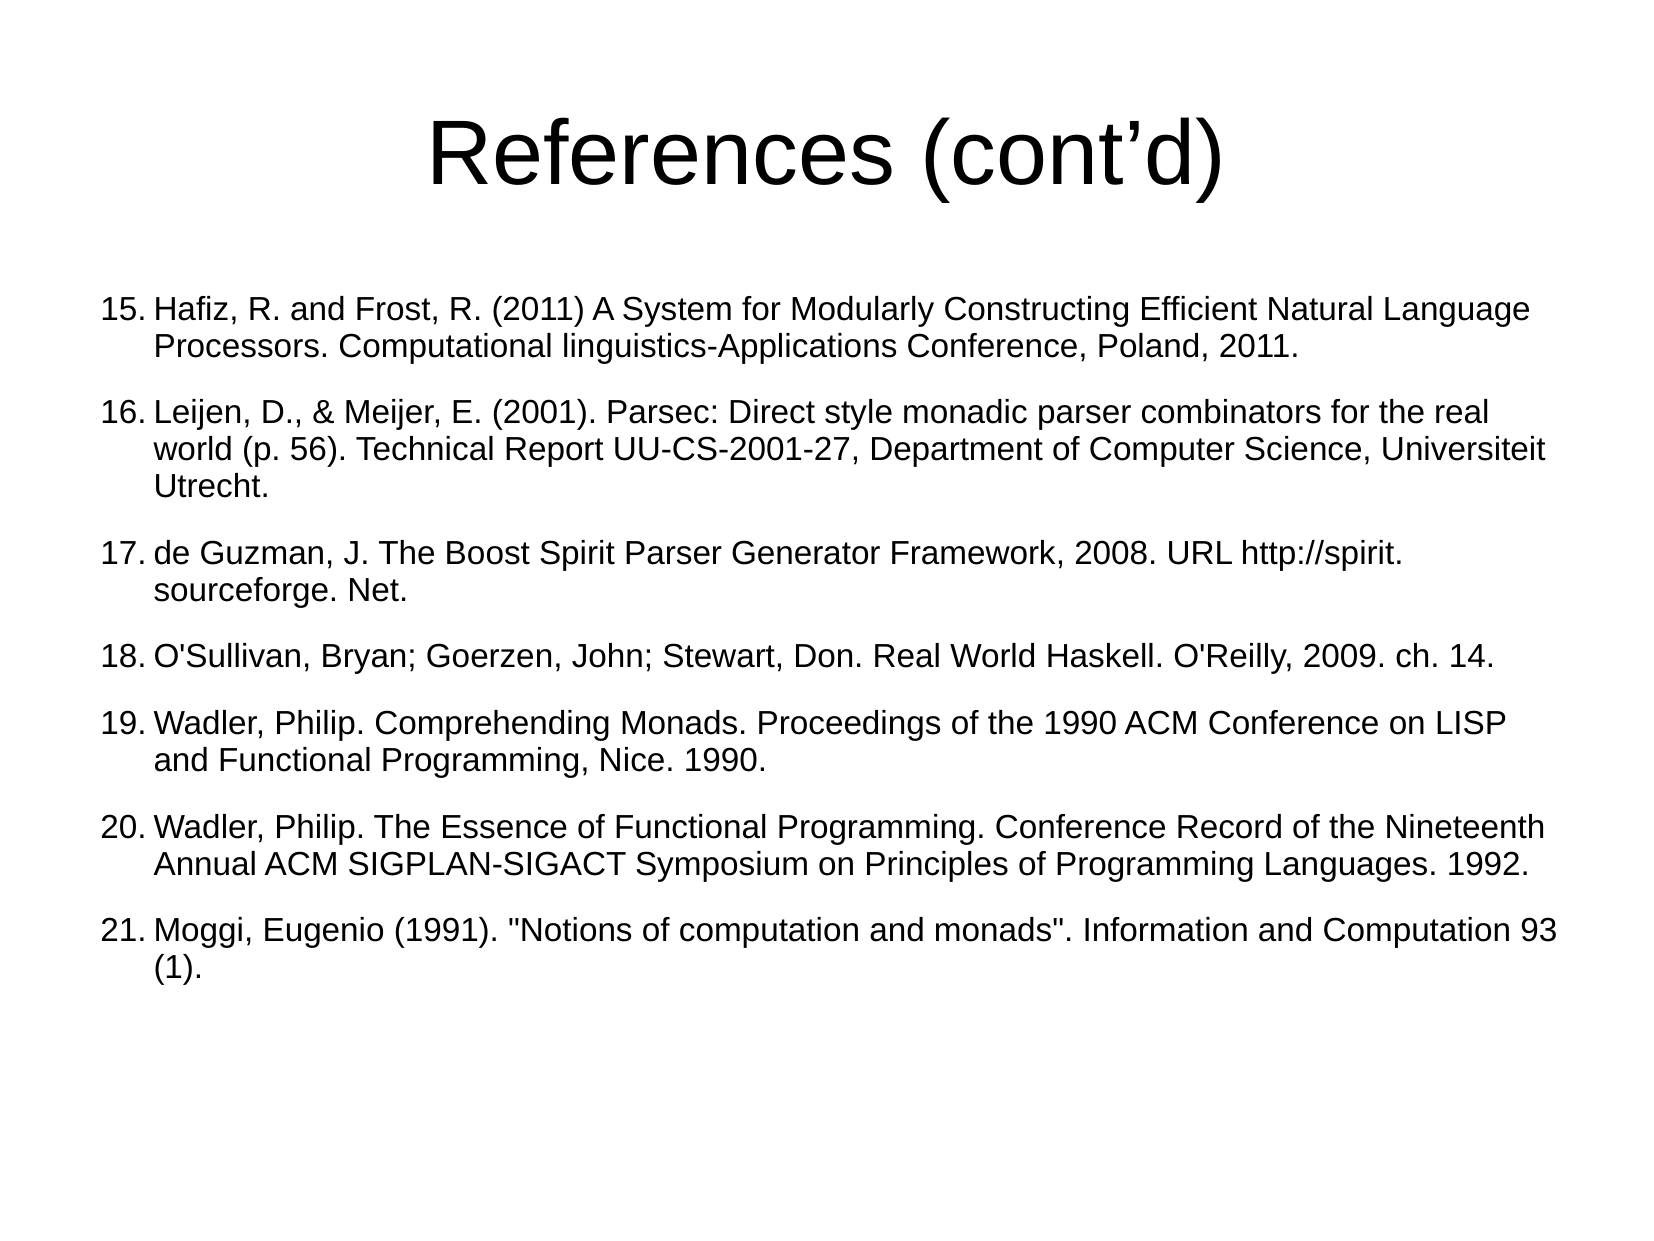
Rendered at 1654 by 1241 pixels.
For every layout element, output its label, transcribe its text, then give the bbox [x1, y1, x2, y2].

list Hafiz, R. and Frost, R. (2011) A System for Modularly Constructing Efficient Natural Language Processors. Computational linguistics-Applications Conference, Poland, 2011. Leijen, D., & Meijer, E. (2001). Parsec: Direct style monadic parser combinators for the real world (p. 56). Technical Report UU-CS-2001-27, Department of Computer Science, Universiteit Utrecht. de Guzman, J. The Boost Spirit Parser Generator Framework, 2008. URL http://spirit. sourceforge. Net. O'Sullivan, Bryan; Goerzen, John; Stewart, Don. Real World Haskell. O'Reilly, 2009. ch. 14. Wadler, Philip. Comprehending Monads. Proceedings of the 1990 ACM Conference on LISP and Functional Programming, Nice. 1990. Wadler, Philip. The Essence of Functional Programming. Conference Record of the Nineteenth Annual ACM SIGPLAN-SIGACT Symposium on Principles of Programming Languages. 1992. Moggi, Eugenio (1991). "Notions of computation and monads". Information and Computation 93 (1). [82, 290, 1571, 1010]
title References (cont’d) [82, 49, 1571, 257]
